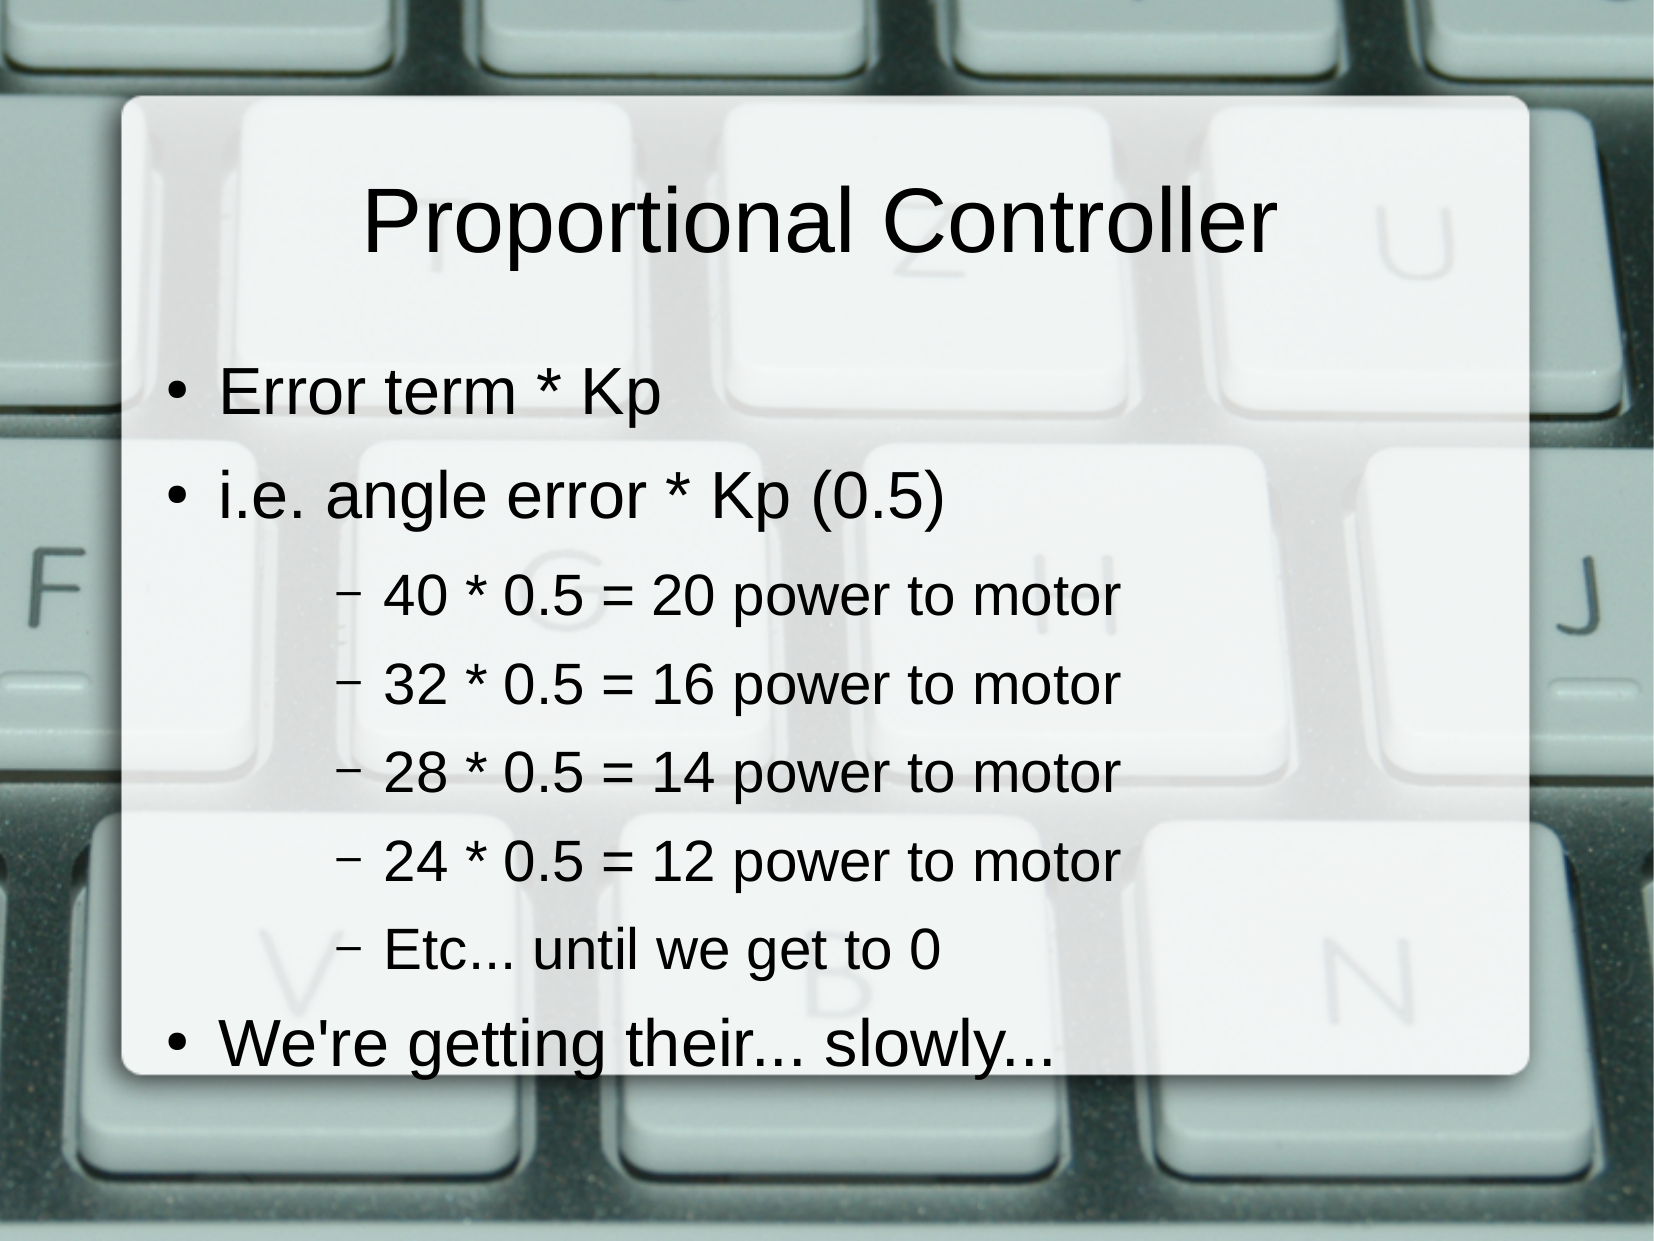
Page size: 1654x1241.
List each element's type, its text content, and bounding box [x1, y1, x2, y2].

list Error term * Kp i.e. angle error * Kp (0.5) 40 * 0.5 = 20 power to motor 32 * 0.5 = 16 power to motor 28 * 0.5 = 14 power to motor 24 * 0.5 = 12 power to motor Etc... until we get to 0 We're getting their... slowly... [147, 354, 1506, 1080]
picture [0, 0, 1654, 1241]
title Proportional Controller [135, 117, 1506, 325]
